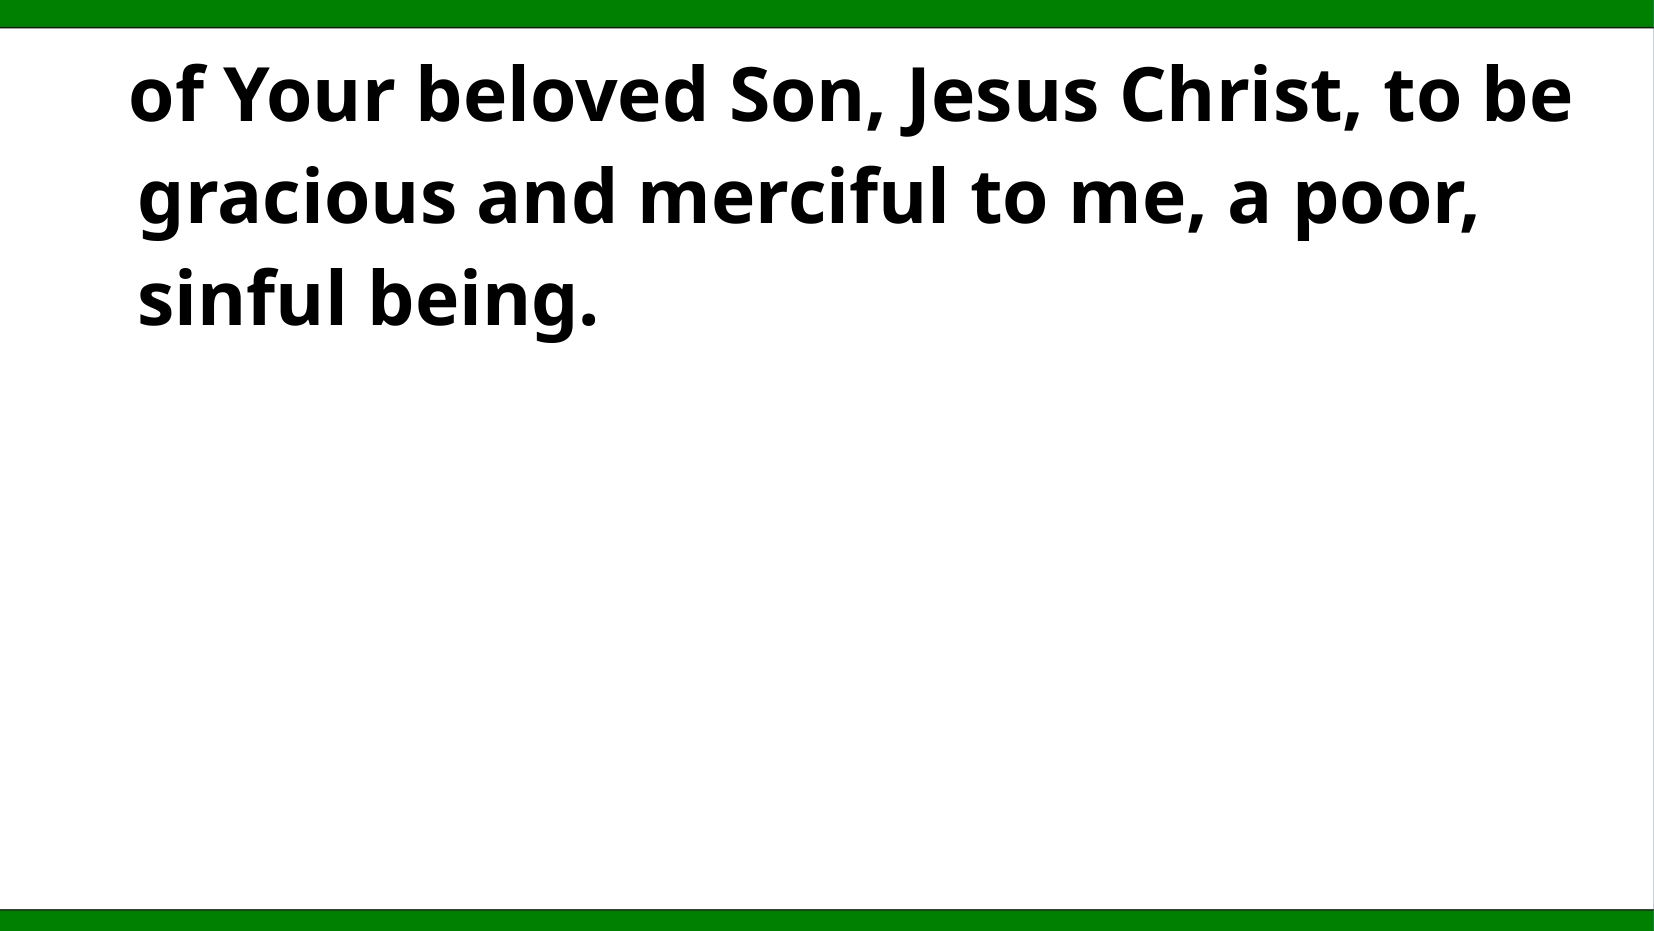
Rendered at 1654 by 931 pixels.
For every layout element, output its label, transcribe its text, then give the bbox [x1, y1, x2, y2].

text_box of Your beloved Son, Jesus Christ, to be gracious and merciful to me, a poor, sinful being. [45, 33, 1606, 348]
picture [0, 0, 1654, 931]
